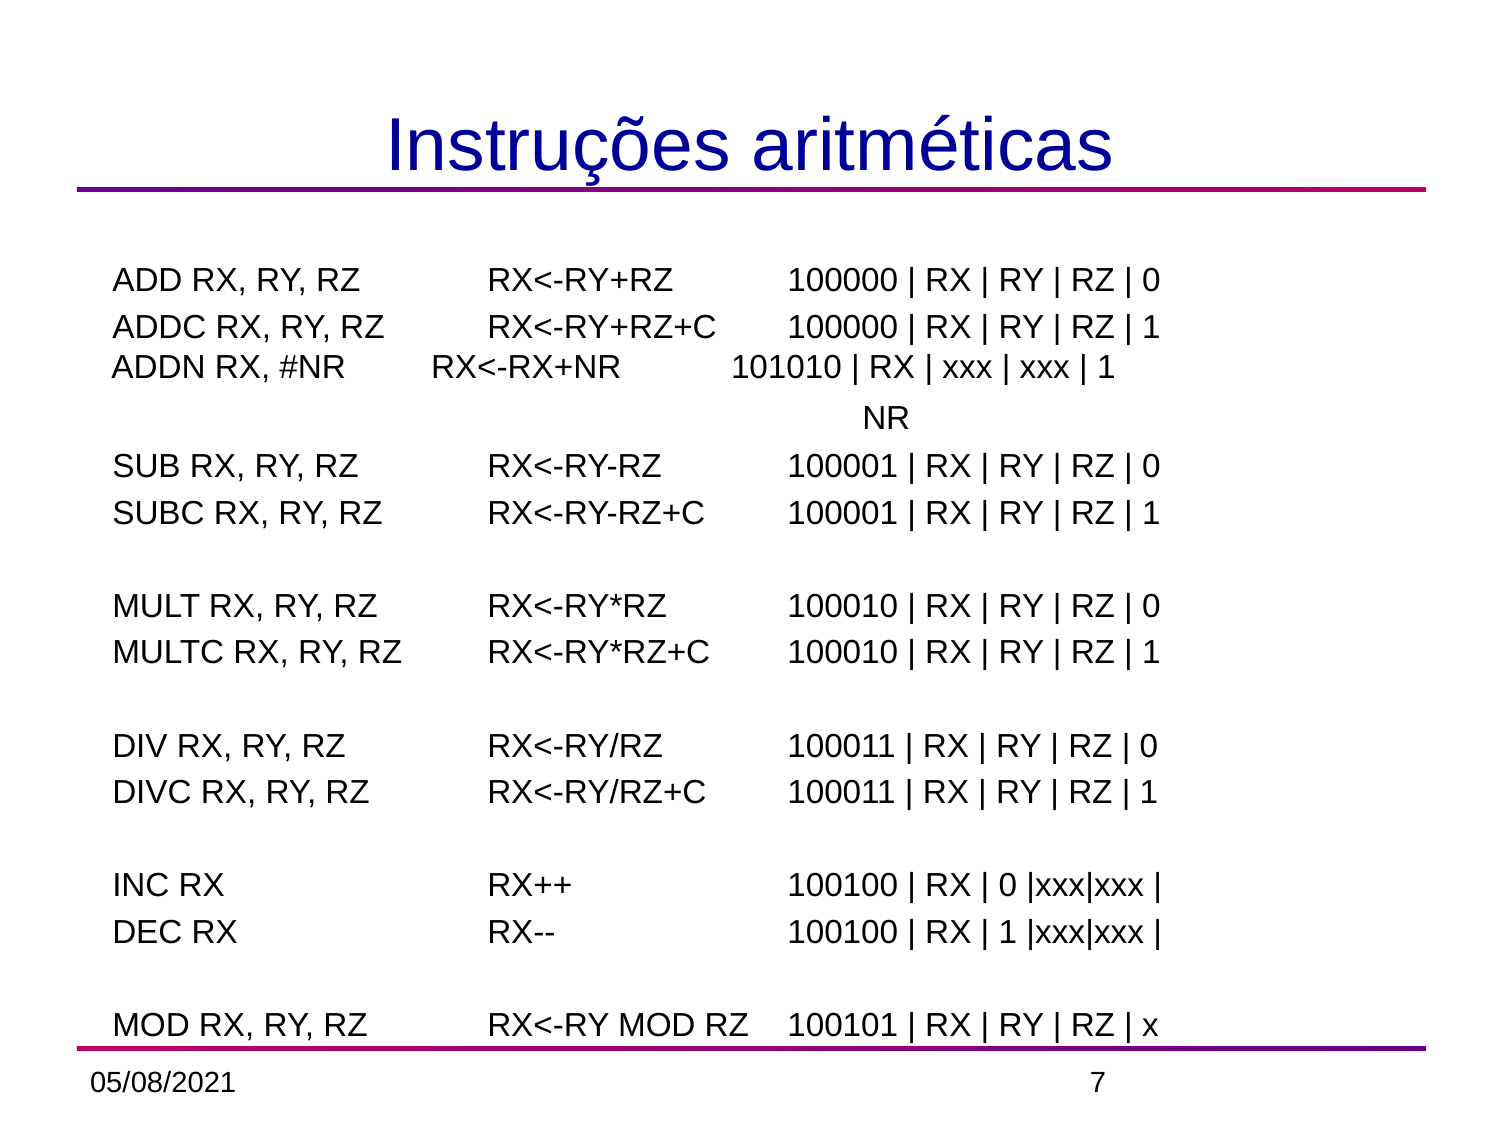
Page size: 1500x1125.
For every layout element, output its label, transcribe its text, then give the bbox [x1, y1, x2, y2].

text_box <number> [1074, 1055, 1425, 1125]
text_box ADD RX, RY, RZ RX<-RY+RZ 100000 | RX | RY | RZ | 0 ADDC RX, RY, RZ RX<-RY+RZ+C 100000 | RX | RY | RZ | 1 ADDN RX, #NR RX<-RX+NR 101010 | RX | xxx | xxx | 1 NR SUB RX, RY, RZ RX<-RY-RZ 100001 | RX | RY | RZ | 0 SUBC RX, RY, RZ RX<-RY-RZ+C 100001 | RX | RY | RZ | 1 MULT RX, RY, RZ RX<-RY*RZ 100010 | RX | RY | RZ | 0 MULTC RX, RY, RZ RX<-RY*RZ+C 100010 | RX | RY | RZ | 1 DIV RX, RY, RZ RX<-RY/RZ 100011 | RX | RY | RZ | 0 DIVC RX, RY, RZ RX<-RY/RZ+C 100011 | RX | RY | RZ | 1 INC RX RX++ 100100 | RX | 0 |xxx|xxx | DEC RX RX-- 100100 | RX | 1 |xxx|xxx | MOD RX, RY, RZ RX<-RY MOD RZ 100101 | RX | RY | RZ | x [41, 251, 1463, 1055]
text_box Instruções aritméticas [76, 74, 1424, 193]
text_box 05/08/2021 [74, 1055, 425, 1125]
